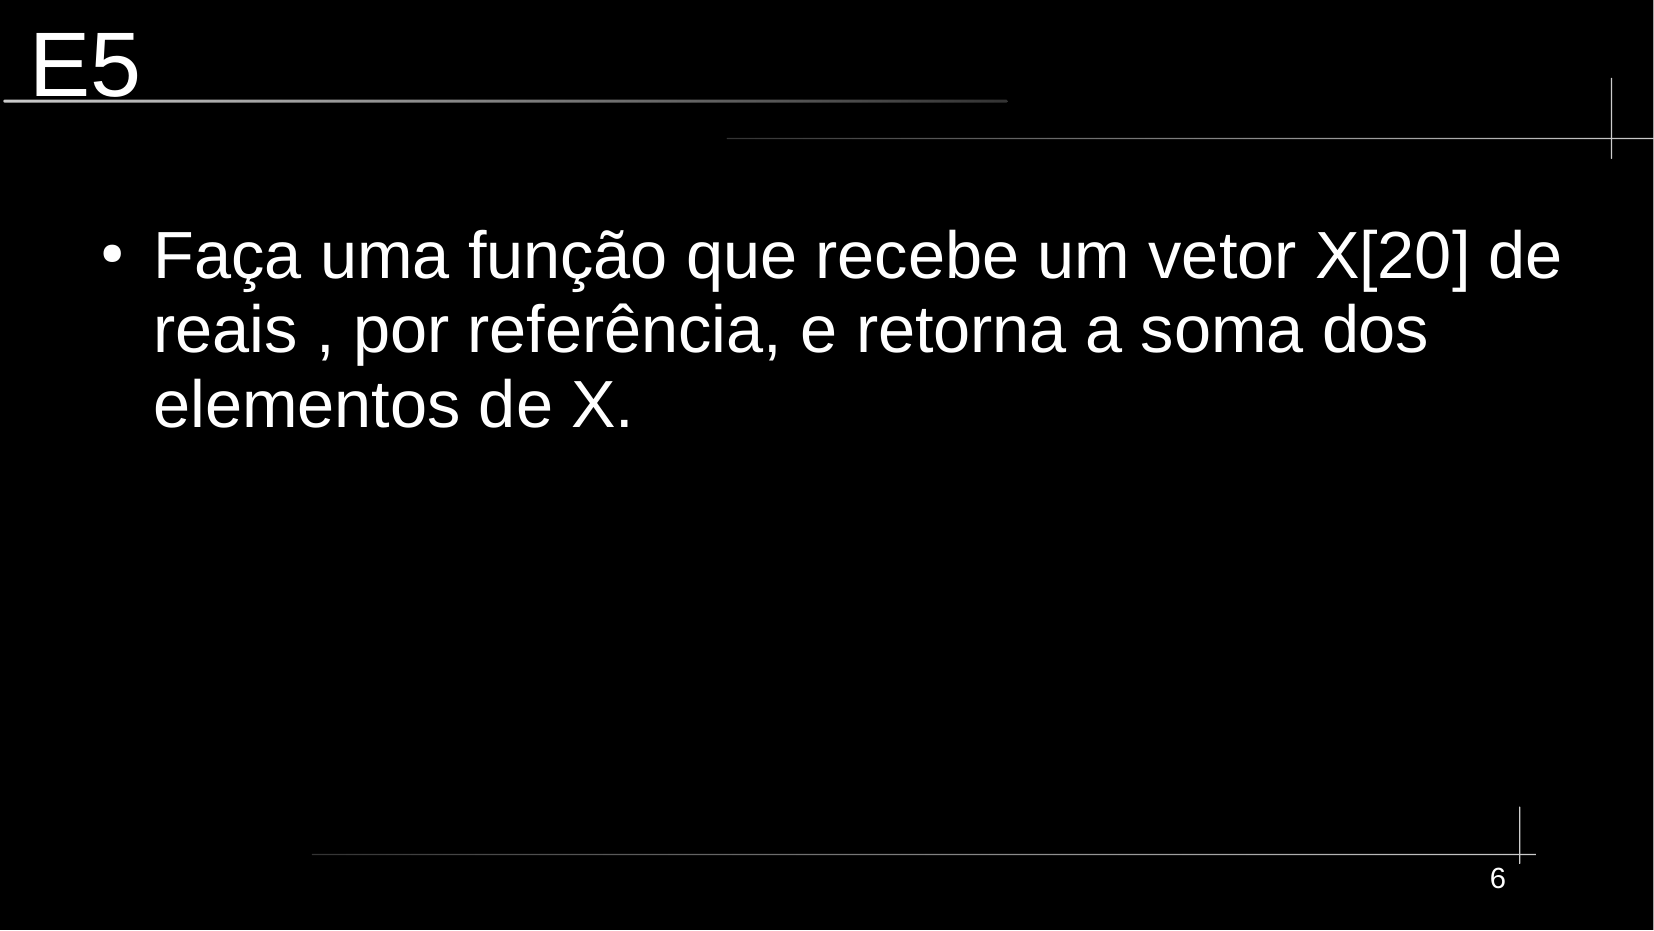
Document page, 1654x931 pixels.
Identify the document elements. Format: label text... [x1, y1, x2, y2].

list Faça uma função que recebe um vetor X[20] de reais , por referência, e retorna a soma dos elementos de X. [82, 217, 1571, 758]
title E5 [29, 11, 1595, 119]
